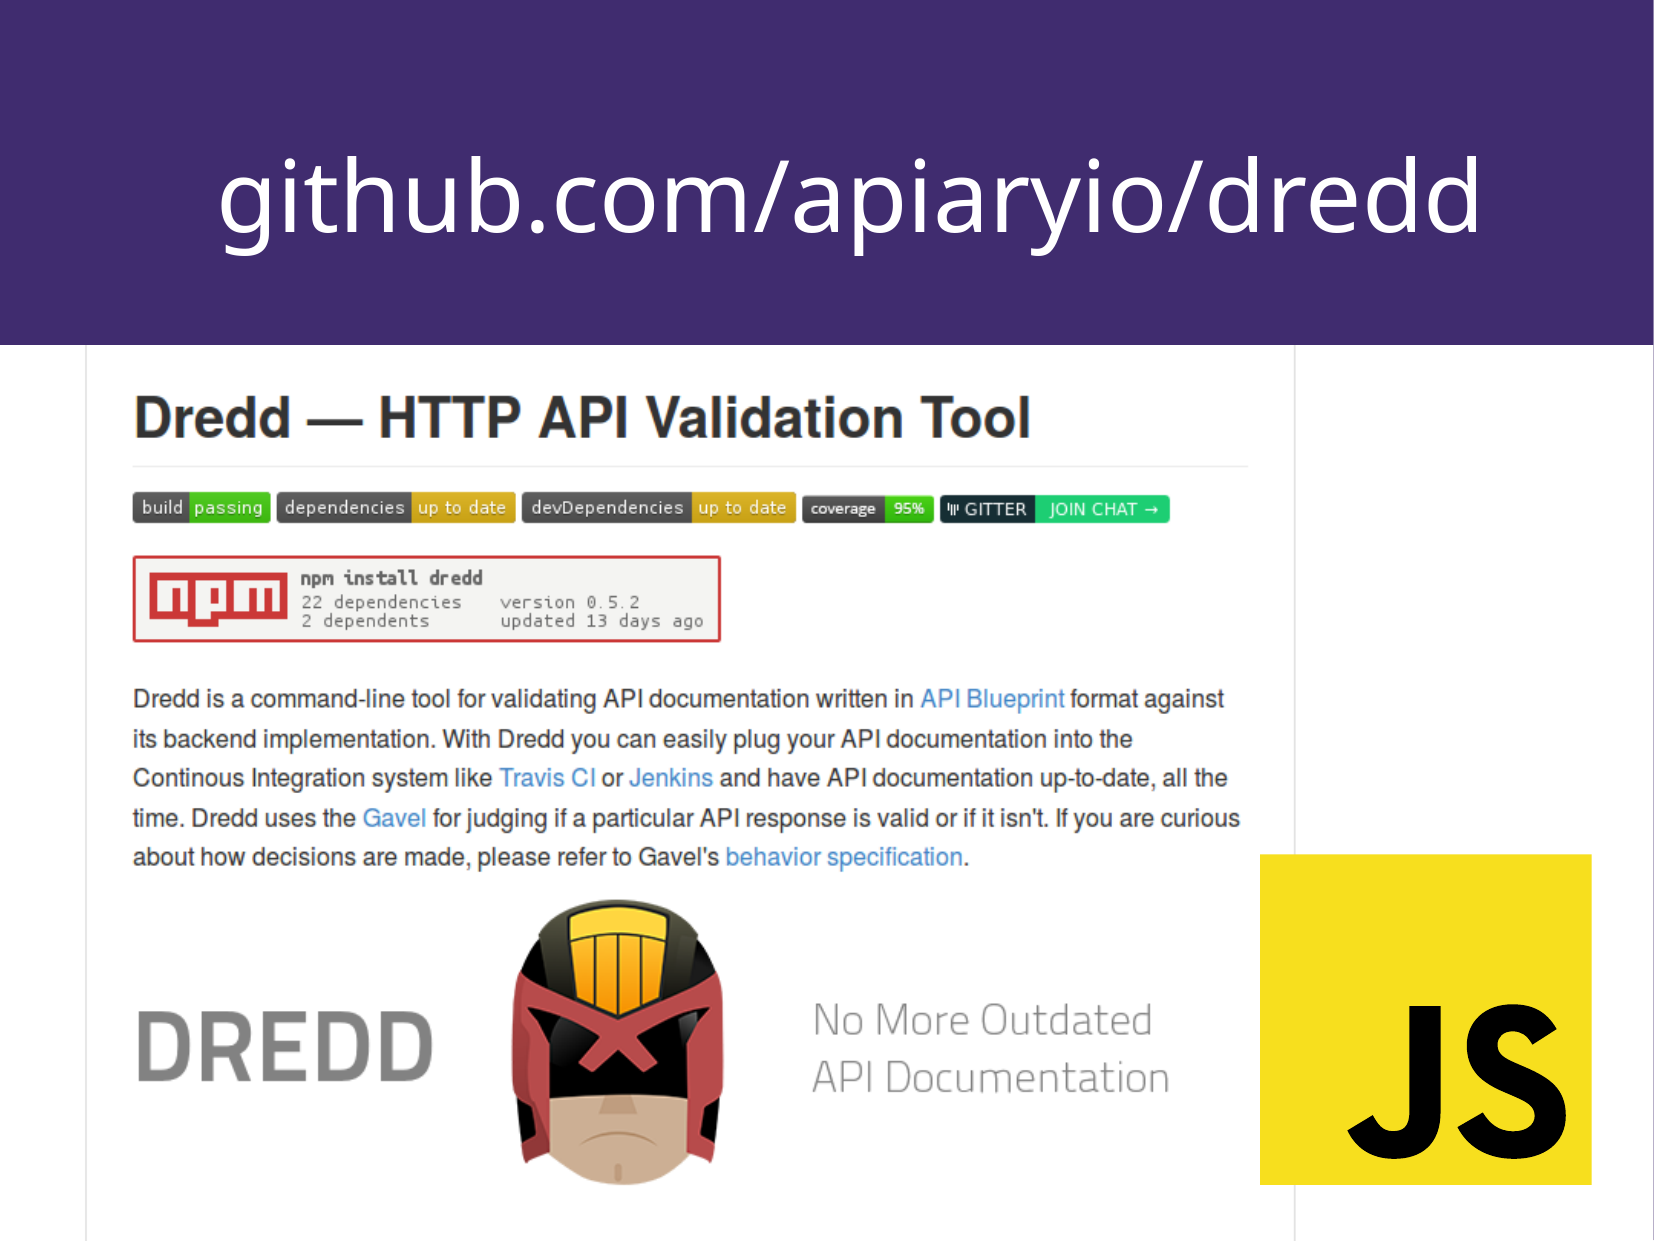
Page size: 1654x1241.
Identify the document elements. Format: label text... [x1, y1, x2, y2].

text_box github.com/apiaryio/dredd [201, 118, 1452, 246]
text_box [0, 0, 1654, 345]
picture [0, 345, 1654, 1241]
